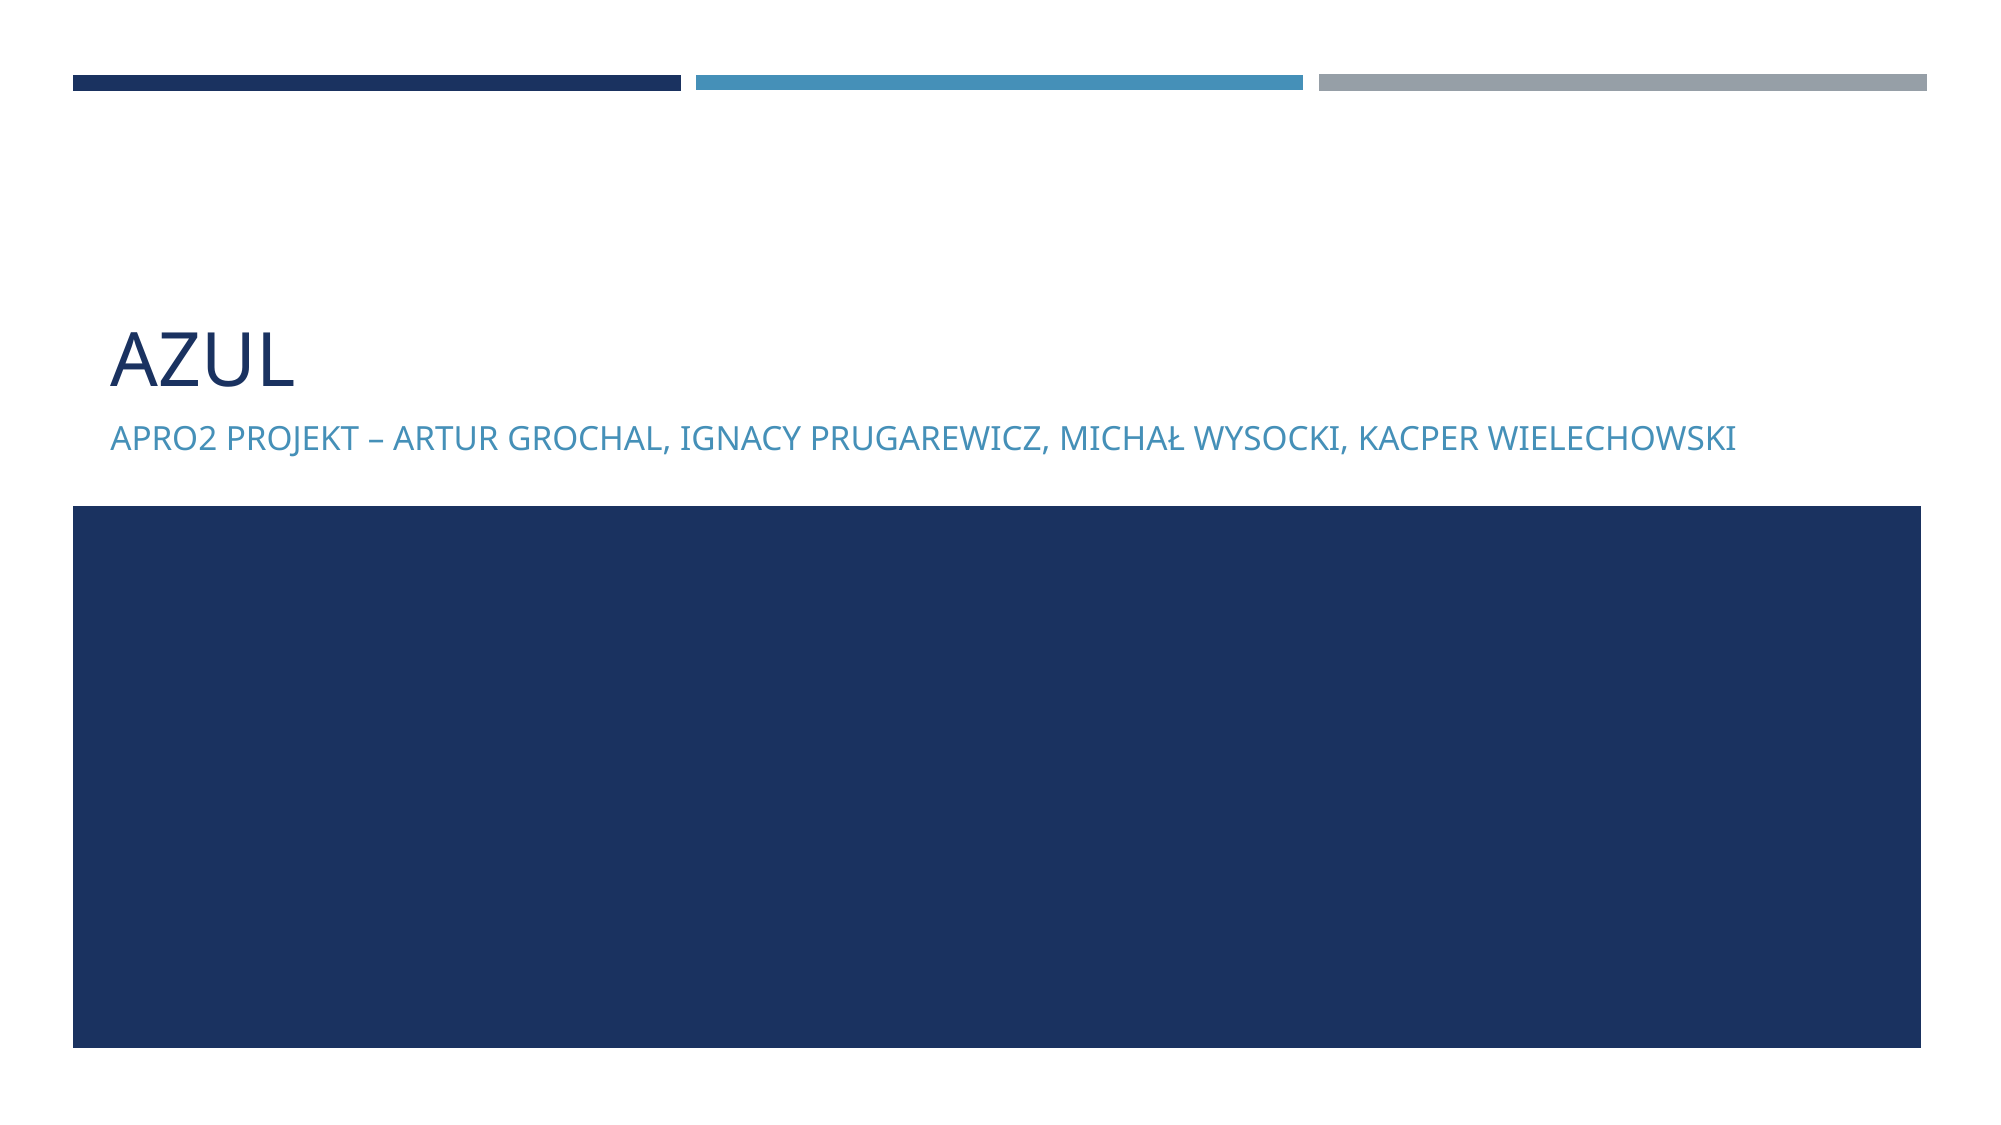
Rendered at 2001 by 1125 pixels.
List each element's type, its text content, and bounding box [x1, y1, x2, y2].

title Azul [95, 167, 1899, 409]
subtitle APRO2 Projekt – Artur Grochal, Ignacy Prugarewicz, Michał Wysocki, Kacper wielechowski [95, 409, 1899, 507]
